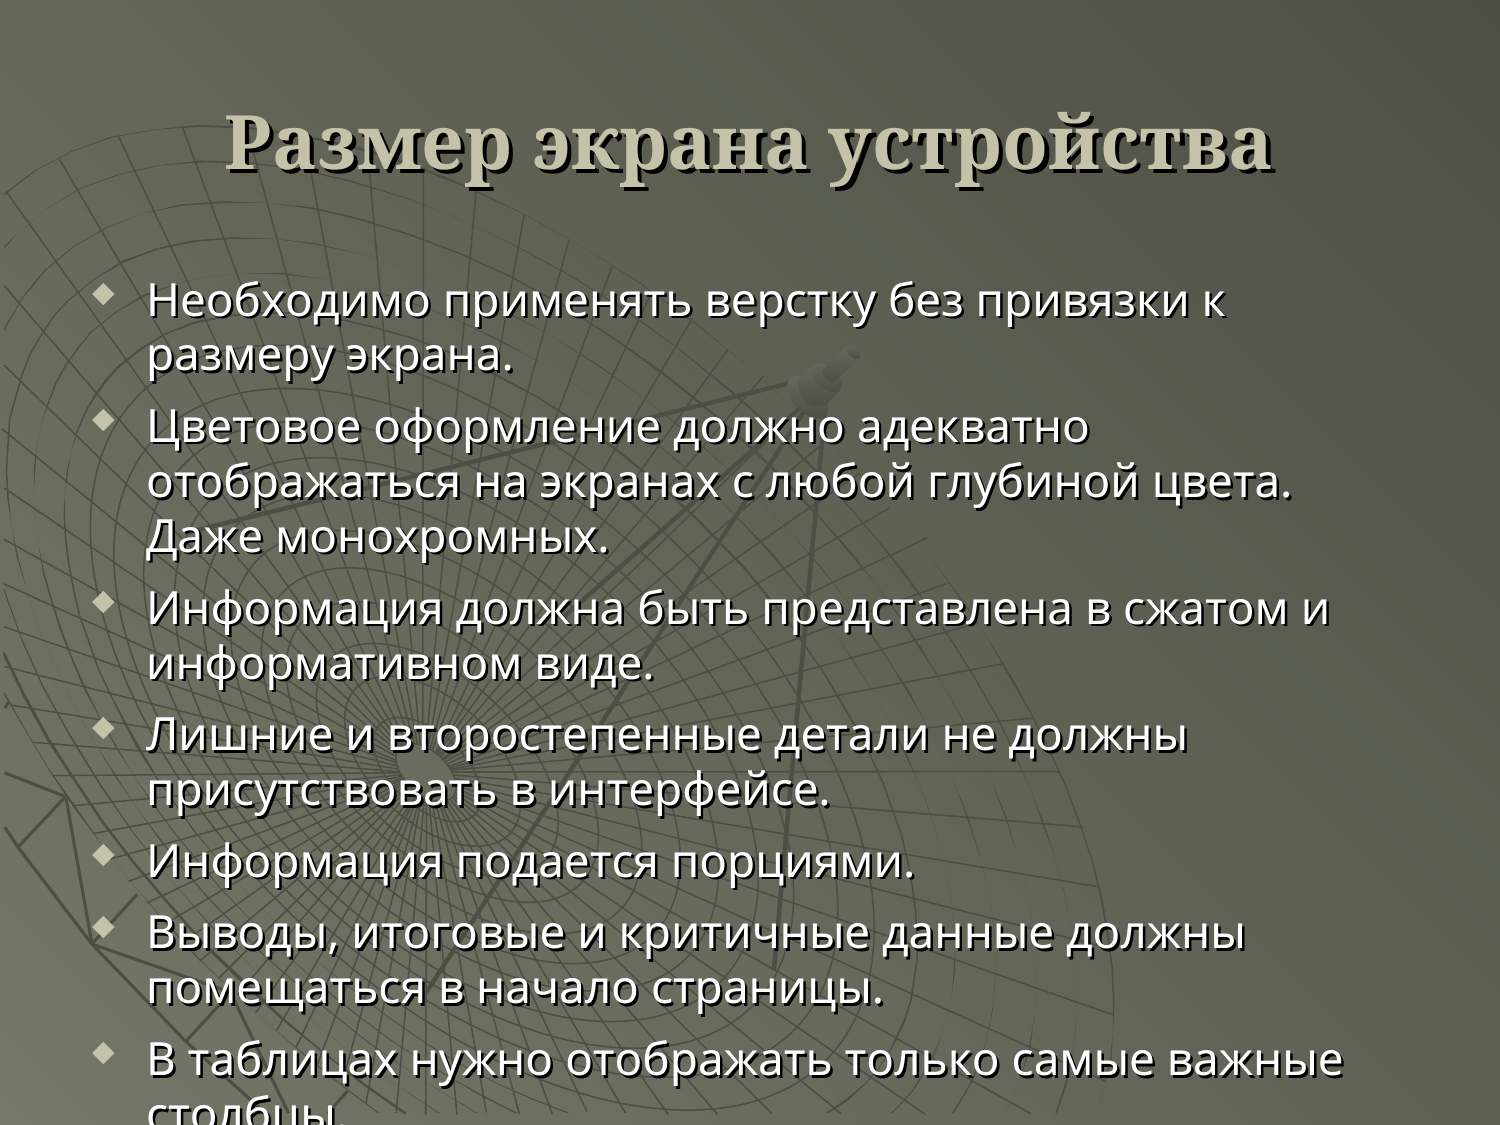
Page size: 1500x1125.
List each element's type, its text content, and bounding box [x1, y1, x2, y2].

list Необходимо применять верстку без привязки к размеру экрана. Цветовое оформление должно адекватно отображаться на экранах с любой глубиной цвета. Даже монохромных. Информация должна быть представлена в сжатом и информативном виде. Лишние и второстепенные детали не должны присутствовать в интерфейсе. Информация подается порциями. Выводы, итоговые и критичные данные должны помещаться в начало страницы. В таблицах нужно отображать только самые важные столбцы. [75, 262, 1426, 1006]
title Размер экрана устройства [75, 21, 1426, 257]
